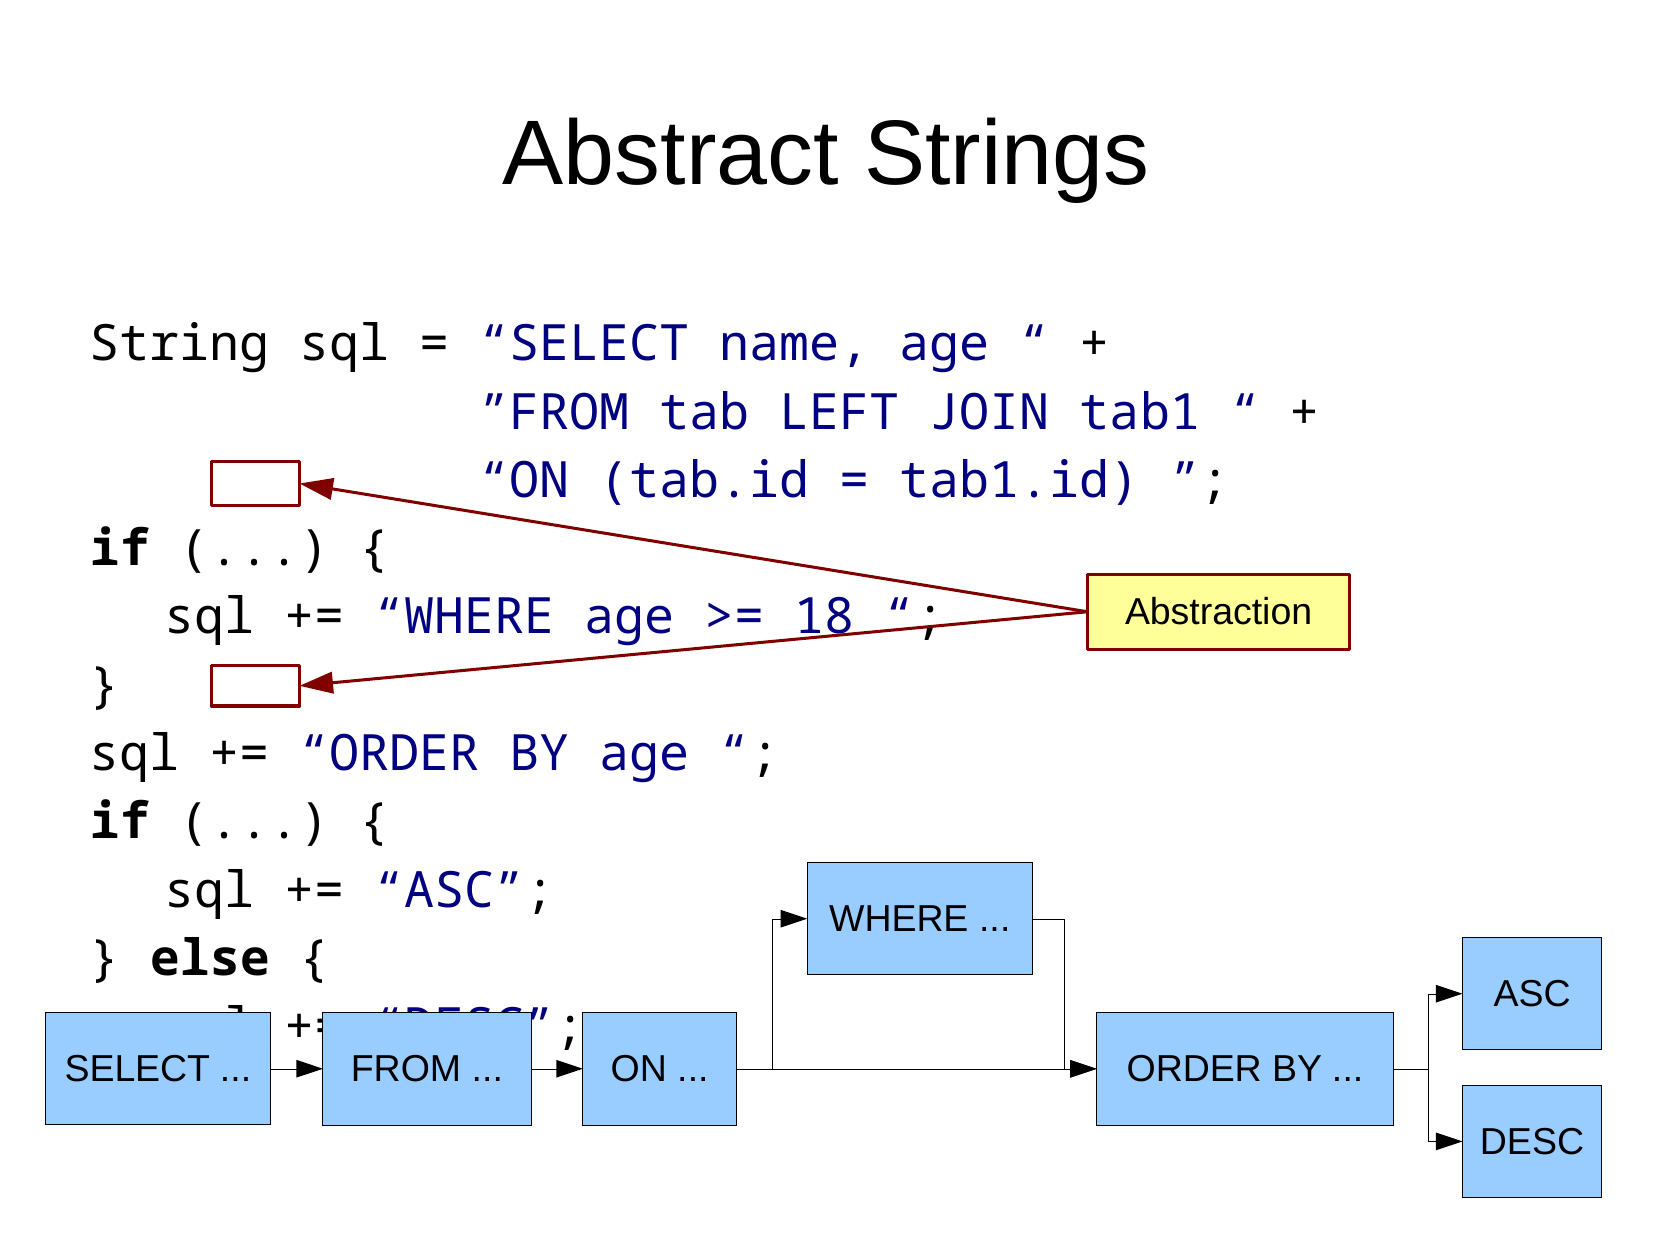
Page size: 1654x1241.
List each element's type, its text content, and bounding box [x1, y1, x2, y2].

title Abstract Strings [82, 49, 1571, 257]
text_box FROM ... [322, 1012, 532, 1126]
text_box WHERE ... [807, 862, 1033, 975]
text_box ON ... [582, 1012, 737, 1126]
text_box SELECT ... [45, 1012, 271, 1125]
text_box DESC [1462, 1085, 1602, 1198]
text_box ORDER BY ... [1096, 1012, 1394, 1126]
text_box ASC [1462, 937, 1602, 1050]
text_box Abstraction [1087, 574, 1350, 650]
text_box String sql = “SELECT name, age “ + ”FROM tab LEFT JOIN tab1 “ + “ON (tab.id = tab1.id) ”; if (...) { sql += “WHERE age >= 18 “; } sql += “ORDER BY age “; if (...) { sql += “ASC”; } else { sql += “DESC”; } [75, 300, 1576, 916]
